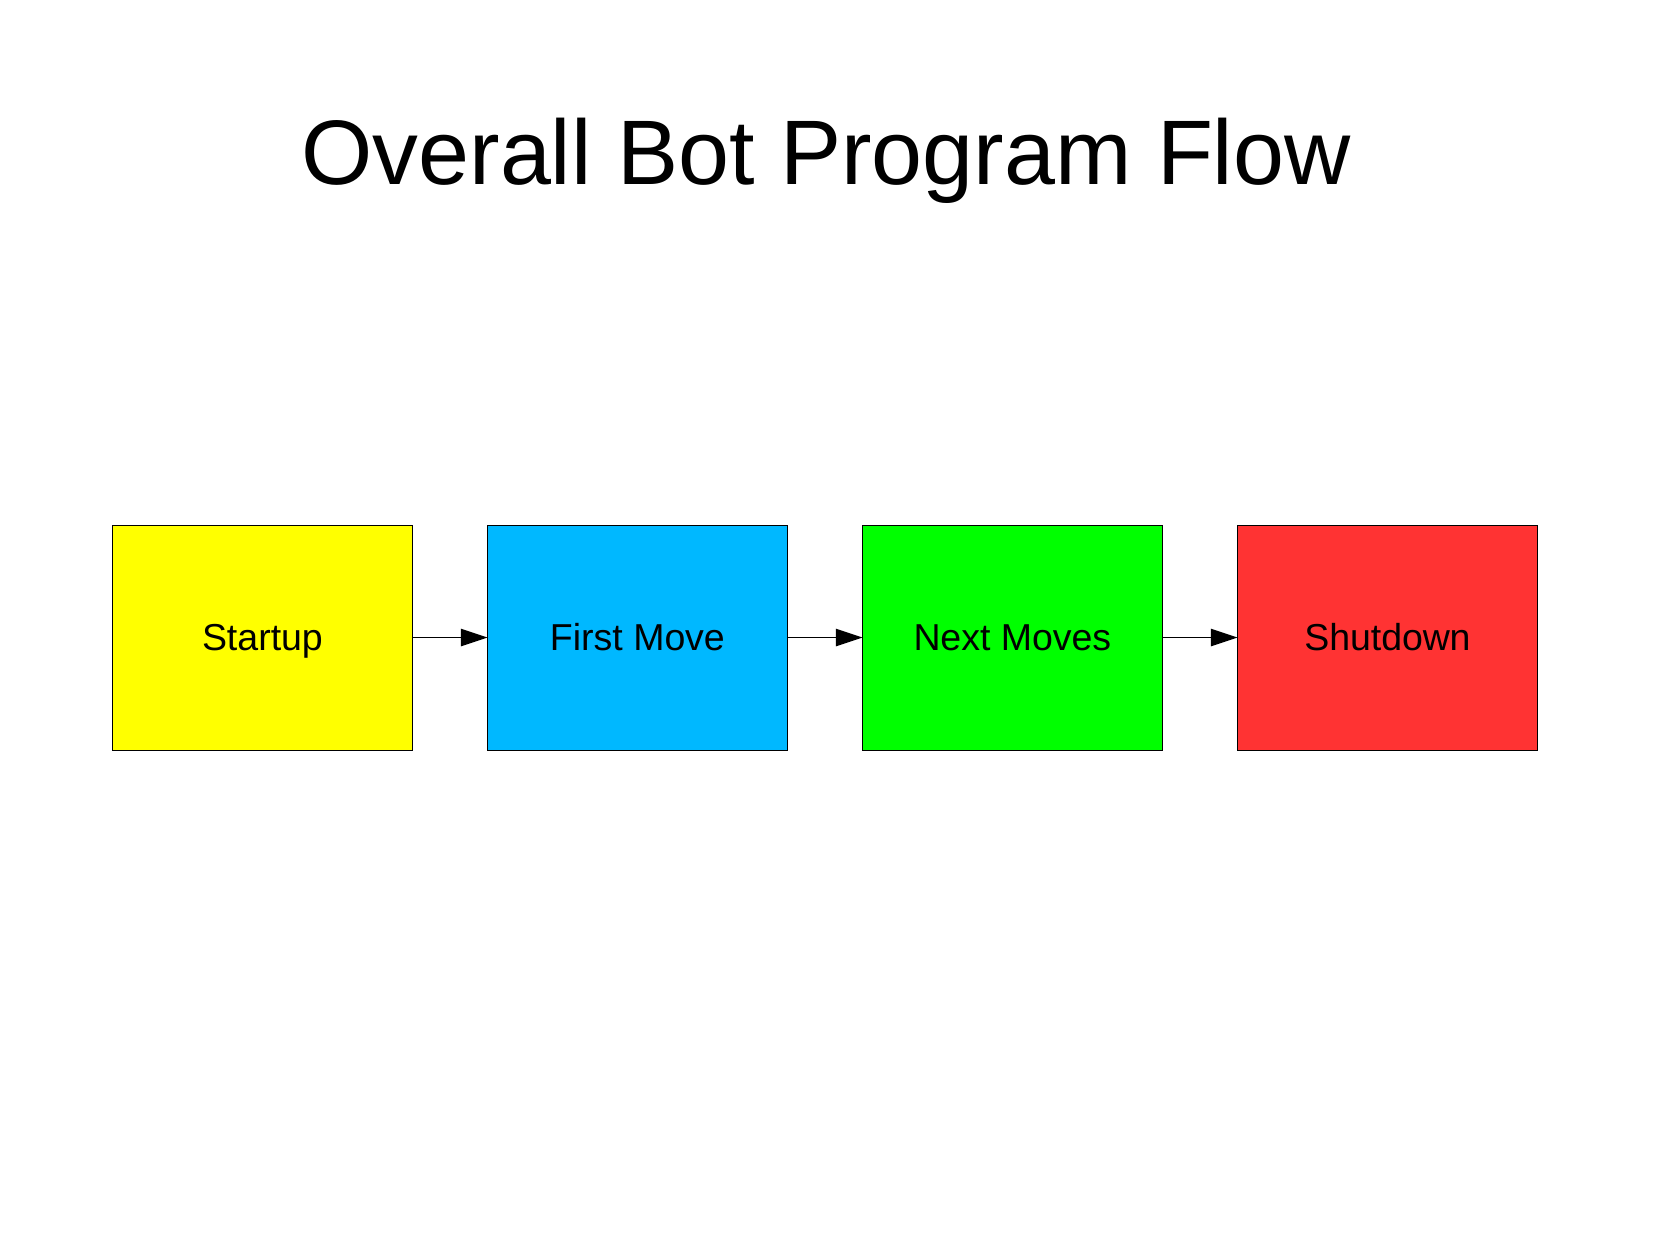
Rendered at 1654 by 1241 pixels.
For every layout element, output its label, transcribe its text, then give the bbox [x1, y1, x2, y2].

text_box Startup [112, 525, 413, 751]
title Overall Bot Program Flow [82, 56, 1571, 250]
text_box Next Moves [862, 525, 1163, 751]
text_box First Move [487, 525, 788, 751]
text_box Shutdown [1237, 525, 1538, 751]
